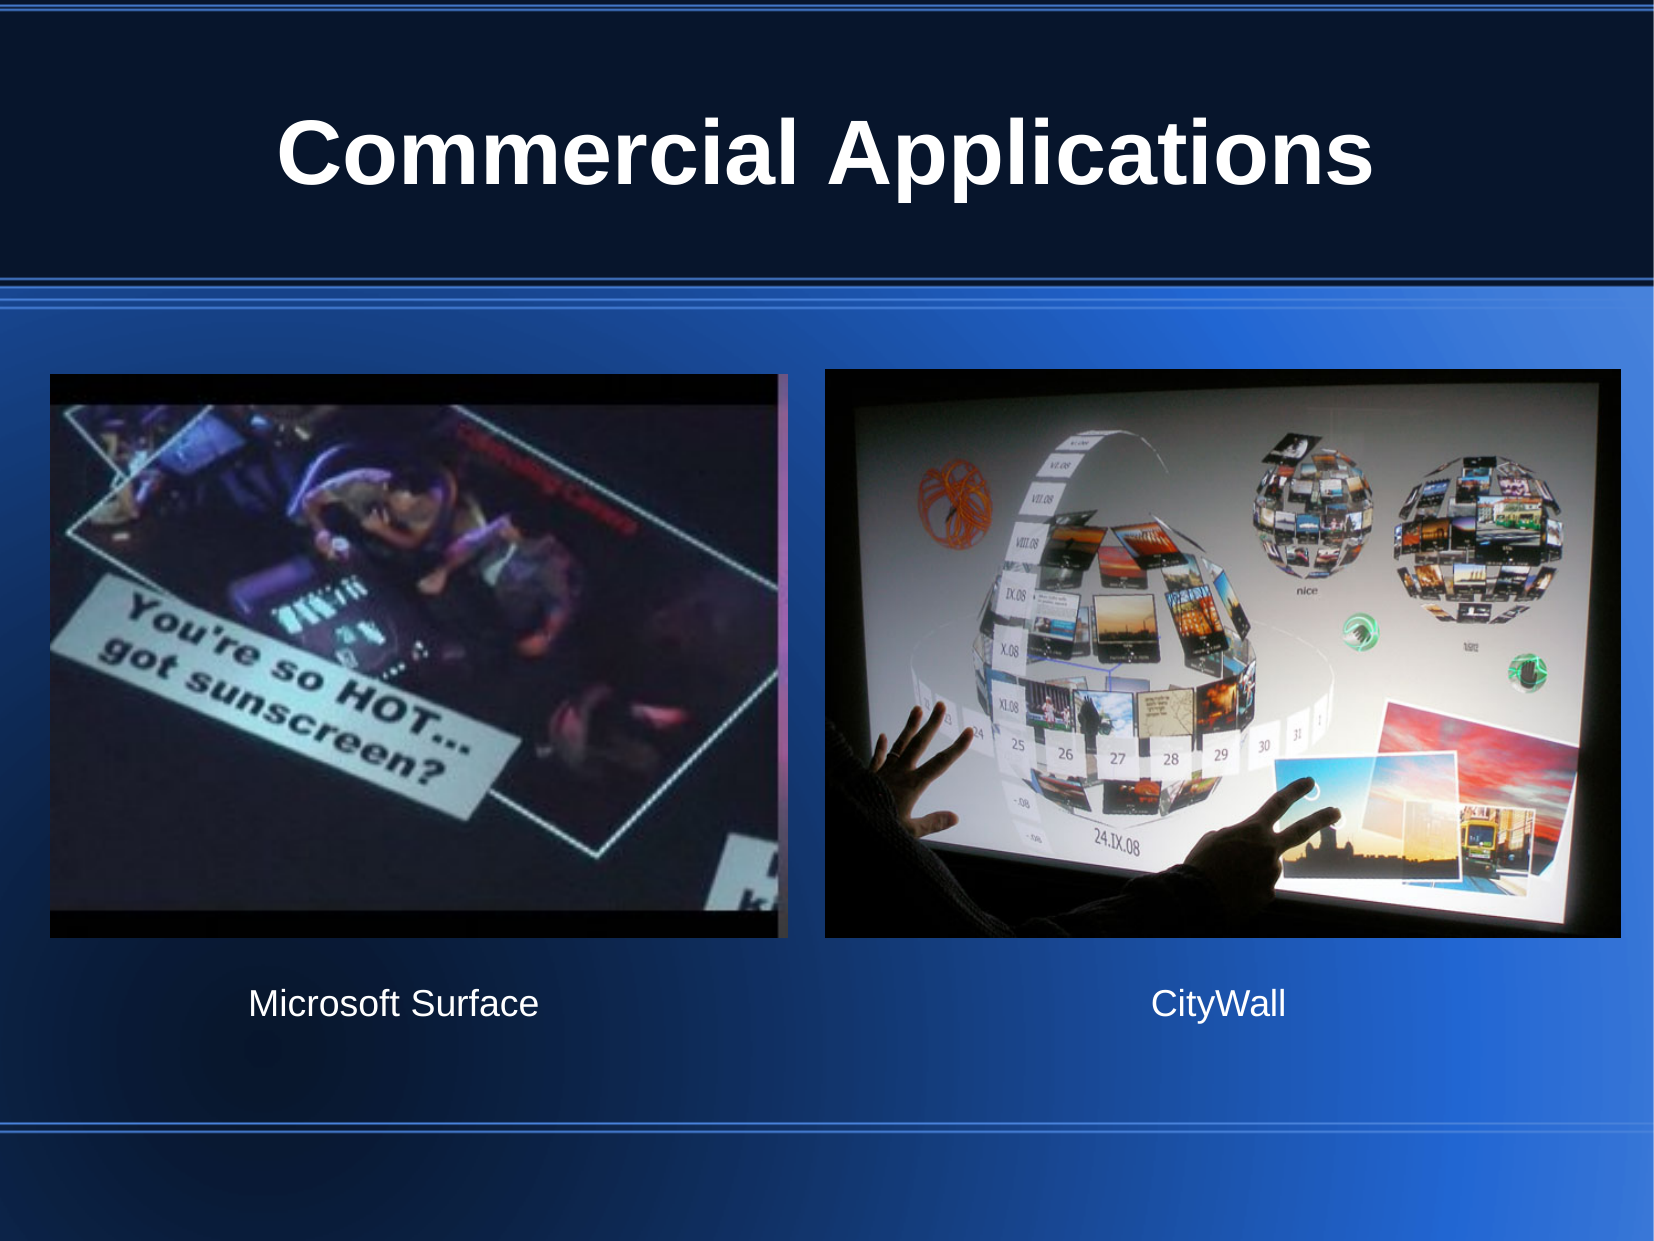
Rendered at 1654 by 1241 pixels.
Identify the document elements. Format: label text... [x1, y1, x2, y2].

text_box CityWall [1050, 975, 1388, 1046]
title Commercial Applications [82, 56, 1571, 250]
text_box Microsoft Surface [225, 975, 563, 1046]
picture [0, 0, 1654, 1241]
